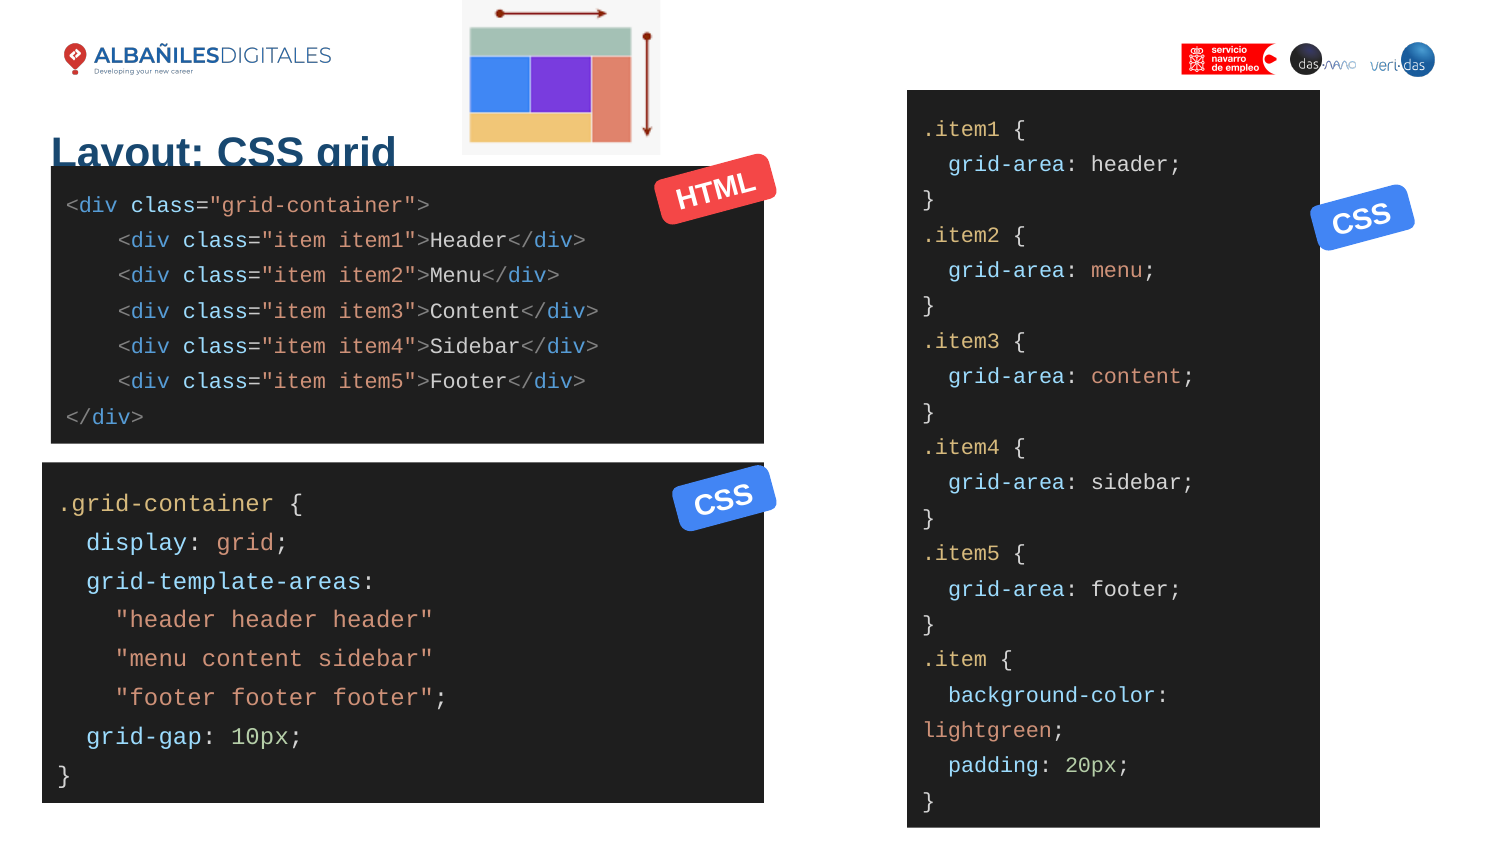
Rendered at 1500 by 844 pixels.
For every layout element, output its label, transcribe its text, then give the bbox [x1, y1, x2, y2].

picture [1290, 43, 1356, 75]
picture [64, 43, 332, 75]
text_box <div class="grid-container"> <div class="item item1">Header</div> <div class="item item2">Menu</div> <div class="item item3">Content</div> <div class="item item4">Sidebar</div> <div class="item item5">Footer</div> </div> [50, 166, 764, 444]
text_box CSS [672, 465, 777, 532]
picture [462, 0, 662, 155]
picture [1181, 43, 1277, 75]
text_box CSS [1310, 184, 1415, 251]
text_box Layout: CSS grid [50, 114, 907, 176]
text_box HTML [654, 153, 777, 225]
text_box .grid-container { display: grid; grid-template-areas: "header header header" "menu content sidebar" "footer footer footer"; grid-gap: 10px; } [42, 462, 764, 803]
picture [1370, 42, 1435, 77]
text_box .item1 { grid-area: header; } .item2 { grid-area: menu; } .item3 { grid-area: content; } .item4 { grid-area: sidebar; } .item5 { grid-area: footer; } .item { background-color: lightgreen; padding: 20px; } [907, 90, 1320, 828]
